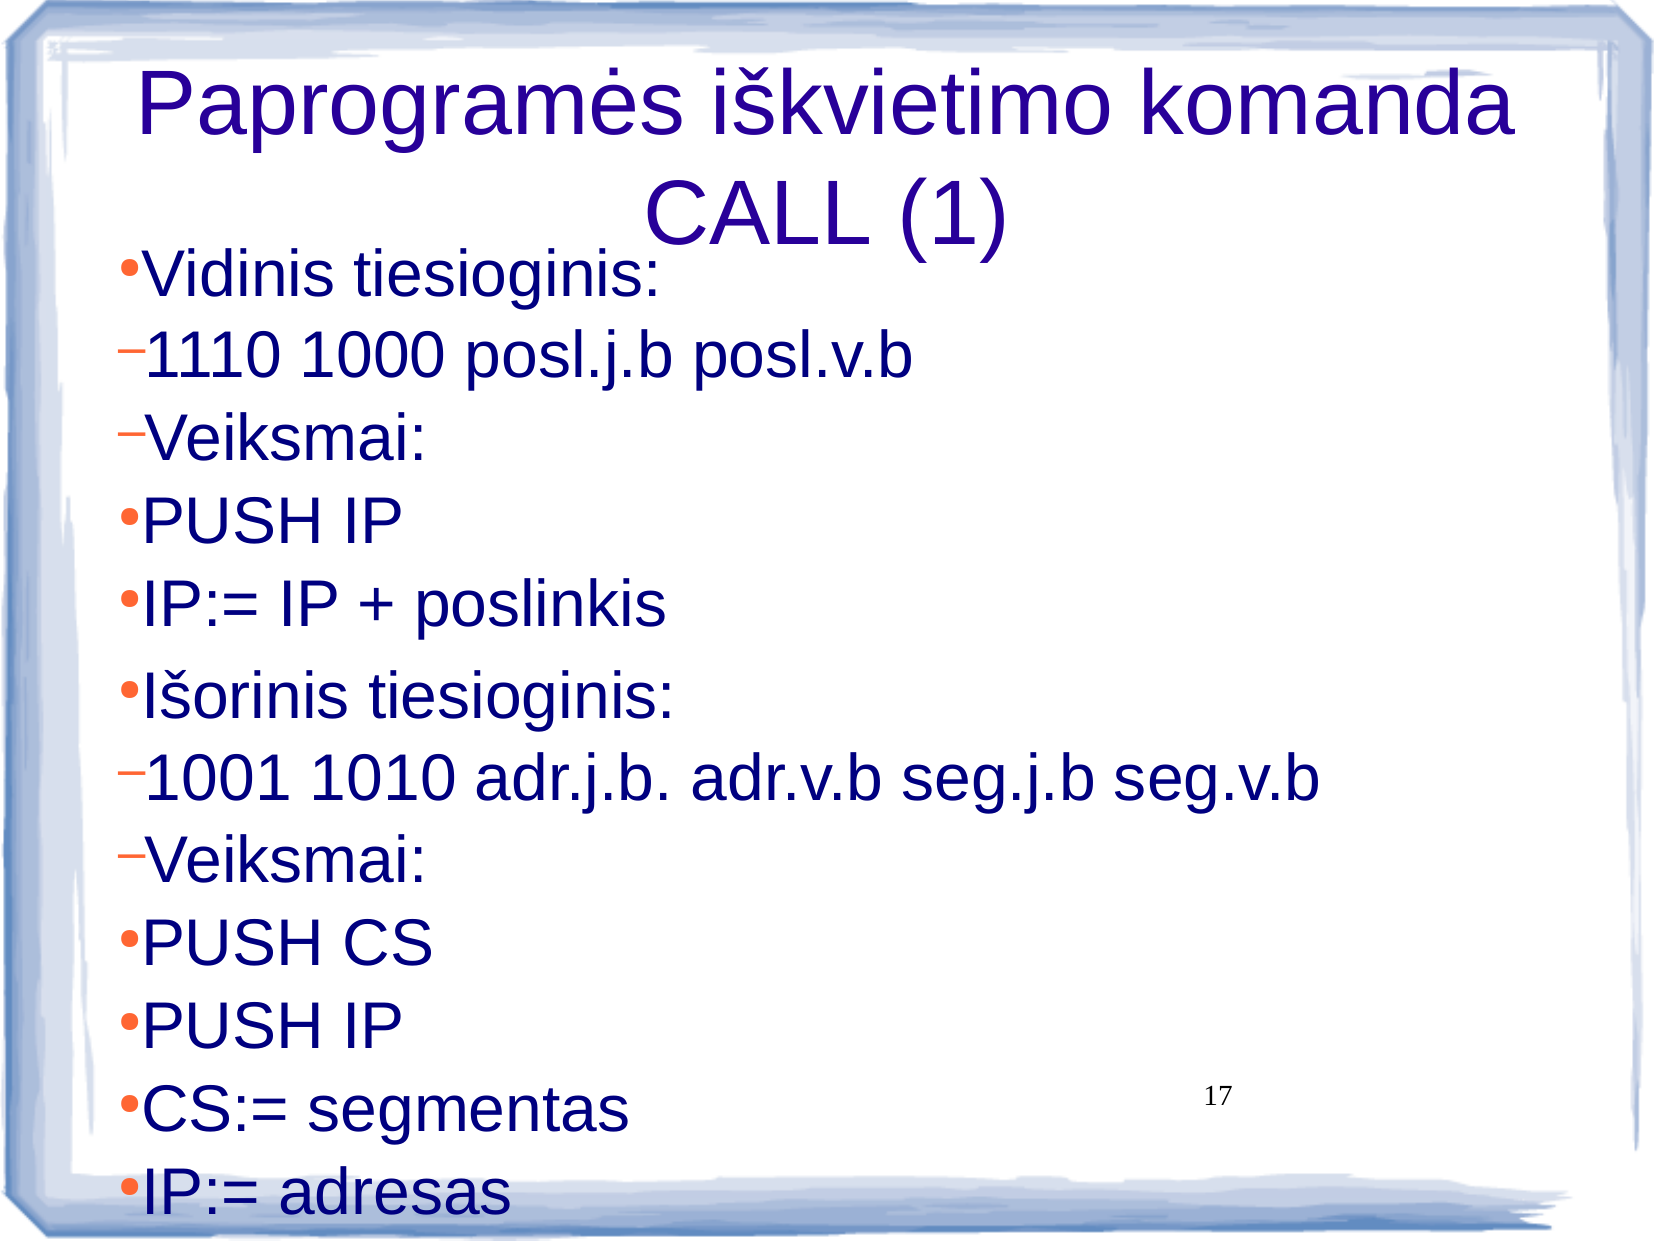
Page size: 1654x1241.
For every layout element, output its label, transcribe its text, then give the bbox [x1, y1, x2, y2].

text_box [1203, 1076, 1589, 1163]
title Paprogramės iškvietimo komanda CALL (1) [82, 49, 1571, 257]
list Vidinis tiesioginis: 1110 1000 posl.j.b posl.v.b Veiksmai: PUSH IP IP:= IP + poslinkis Išorinis tiesioginis: 1001 1010 adr.j.b. adr.v.b seg.j.b seg.v.b Veiksmai: PUSH CS PUSH IP CS:= segmentas IP:= adresas [118, 230, 1571, 1104]
